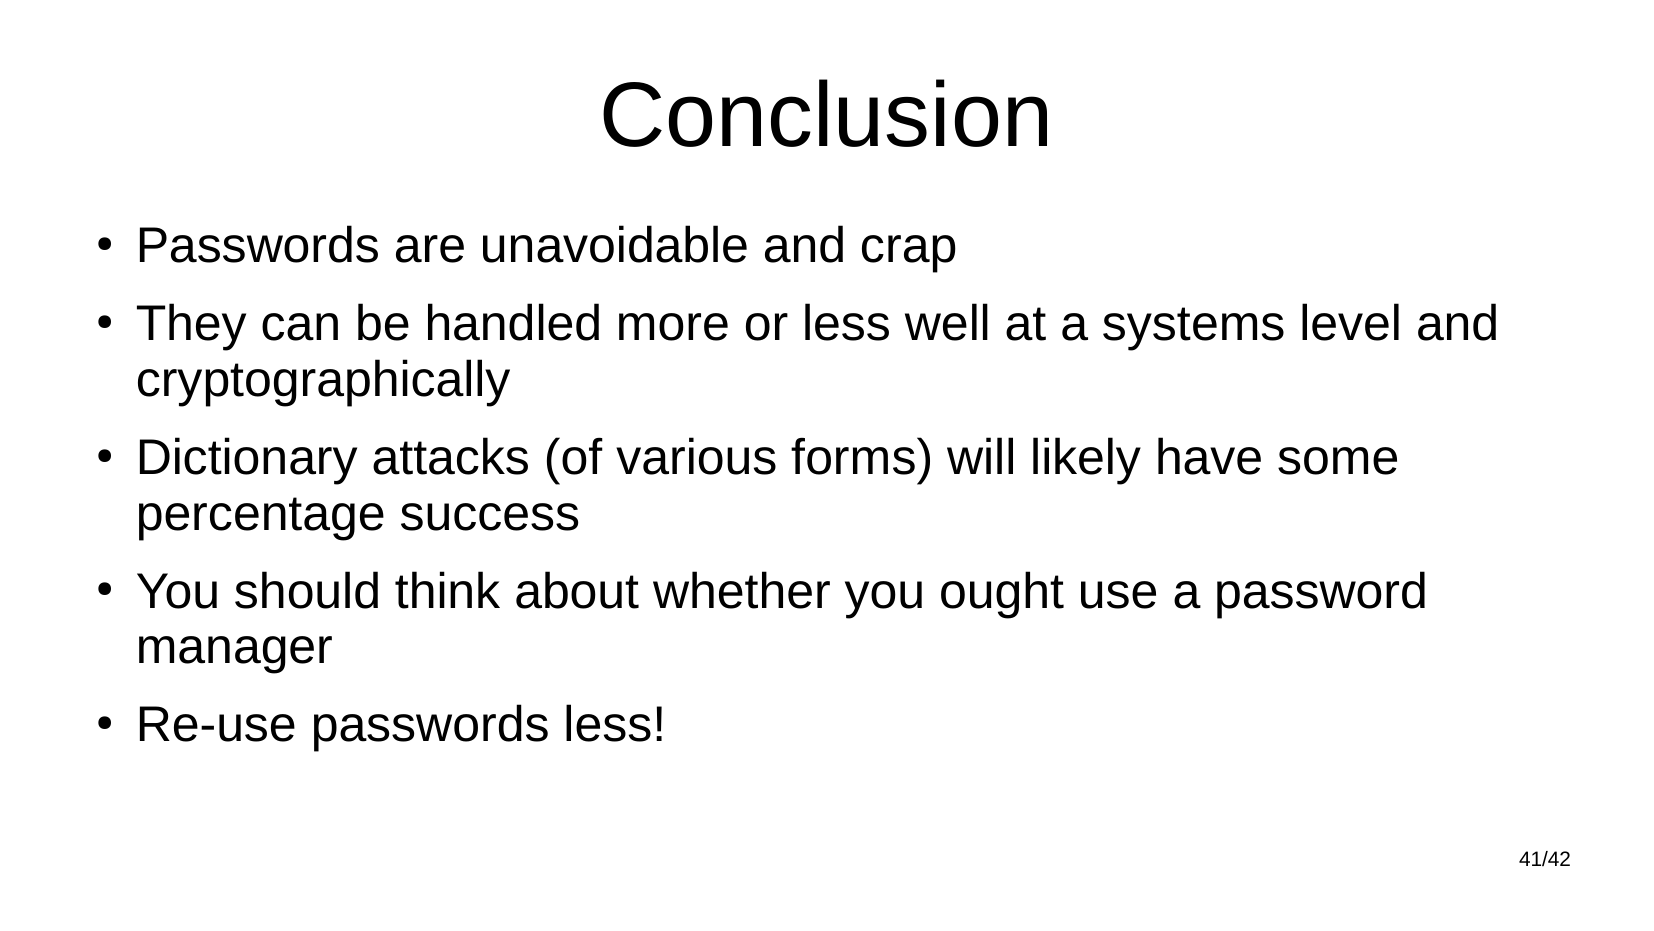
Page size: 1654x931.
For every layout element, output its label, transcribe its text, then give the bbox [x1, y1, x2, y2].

title Conclusion [82, 37, 1571, 193]
list Passwords are unavoidable and crap They can be handled more or less well at a systems level and cryptographically Dictionary attacks (of various forms) will likely have some percentage success You should think about whether you ought use a password manager Re-use passwords less! [82, 217, 1571, 758]
